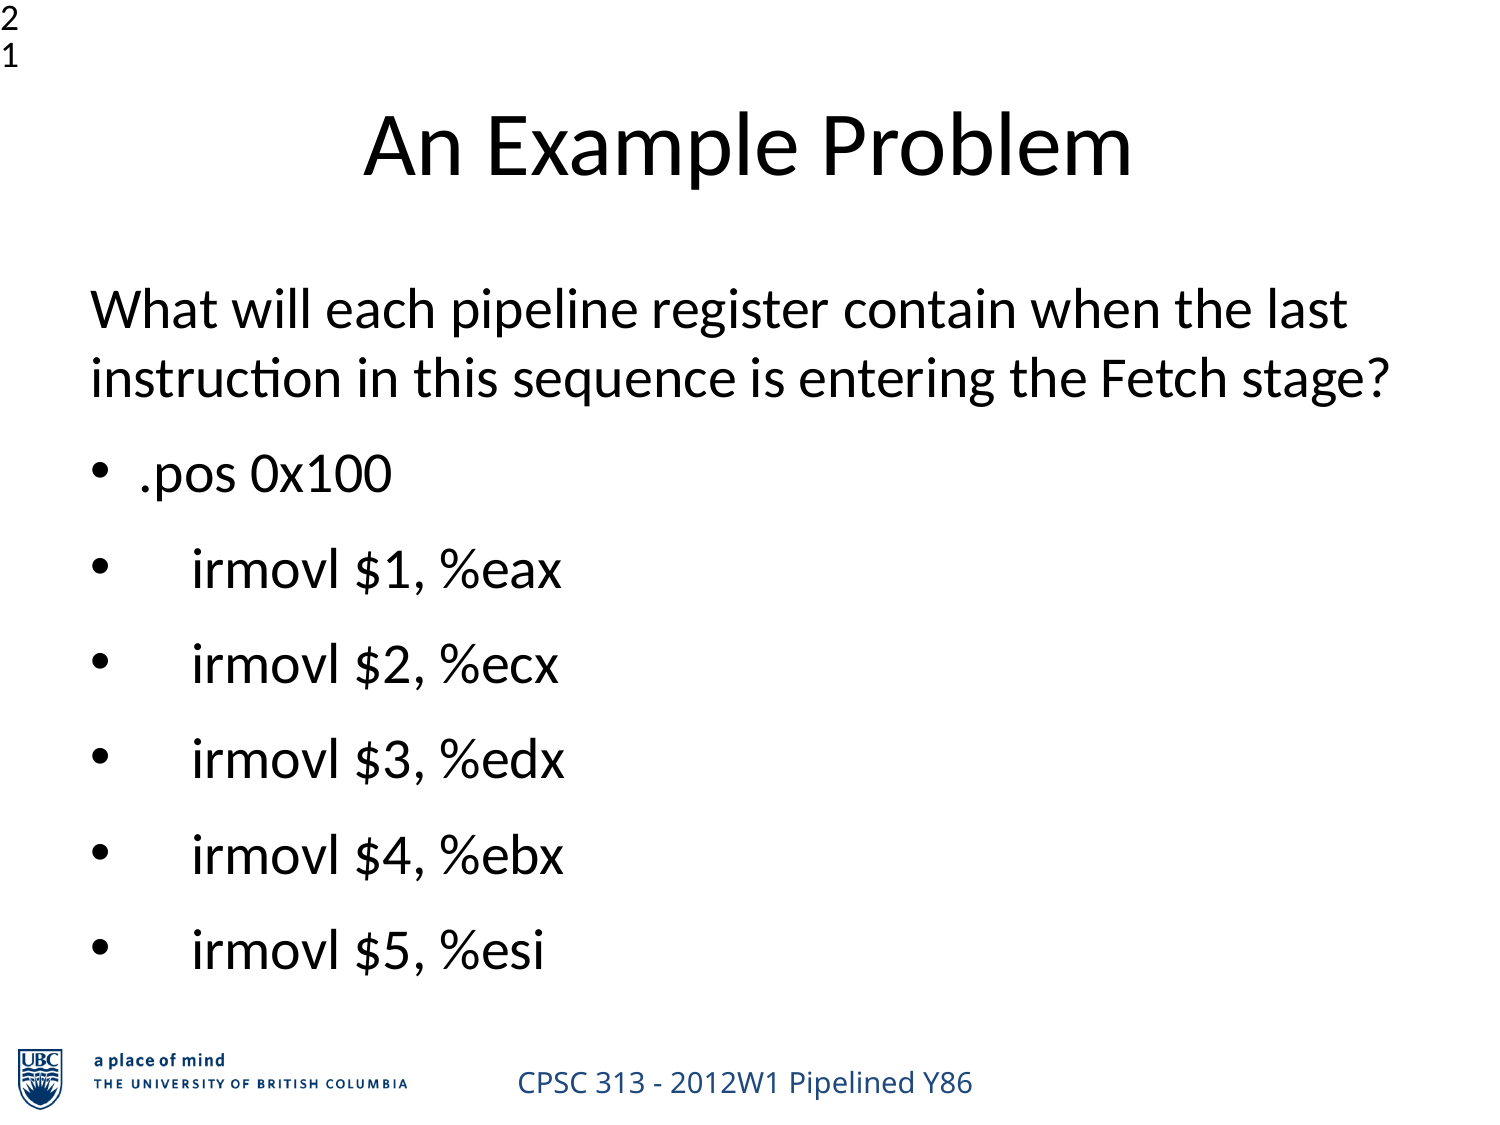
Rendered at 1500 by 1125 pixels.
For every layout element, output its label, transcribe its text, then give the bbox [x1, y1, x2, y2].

picture [18, 1049, 407, 1110]
list What will each pipeline register contain when the last instruction in this sequence is entering the Fetch stage? .pos 0x100 irmovl $1, %eax irmovl $2, %ecx irmovl $3, %edx irmovl $4, %ebx irmovl $5, %esi [75, 262, 1425, 1005]
title An Example Problem [75, 45, 1425, 233]
